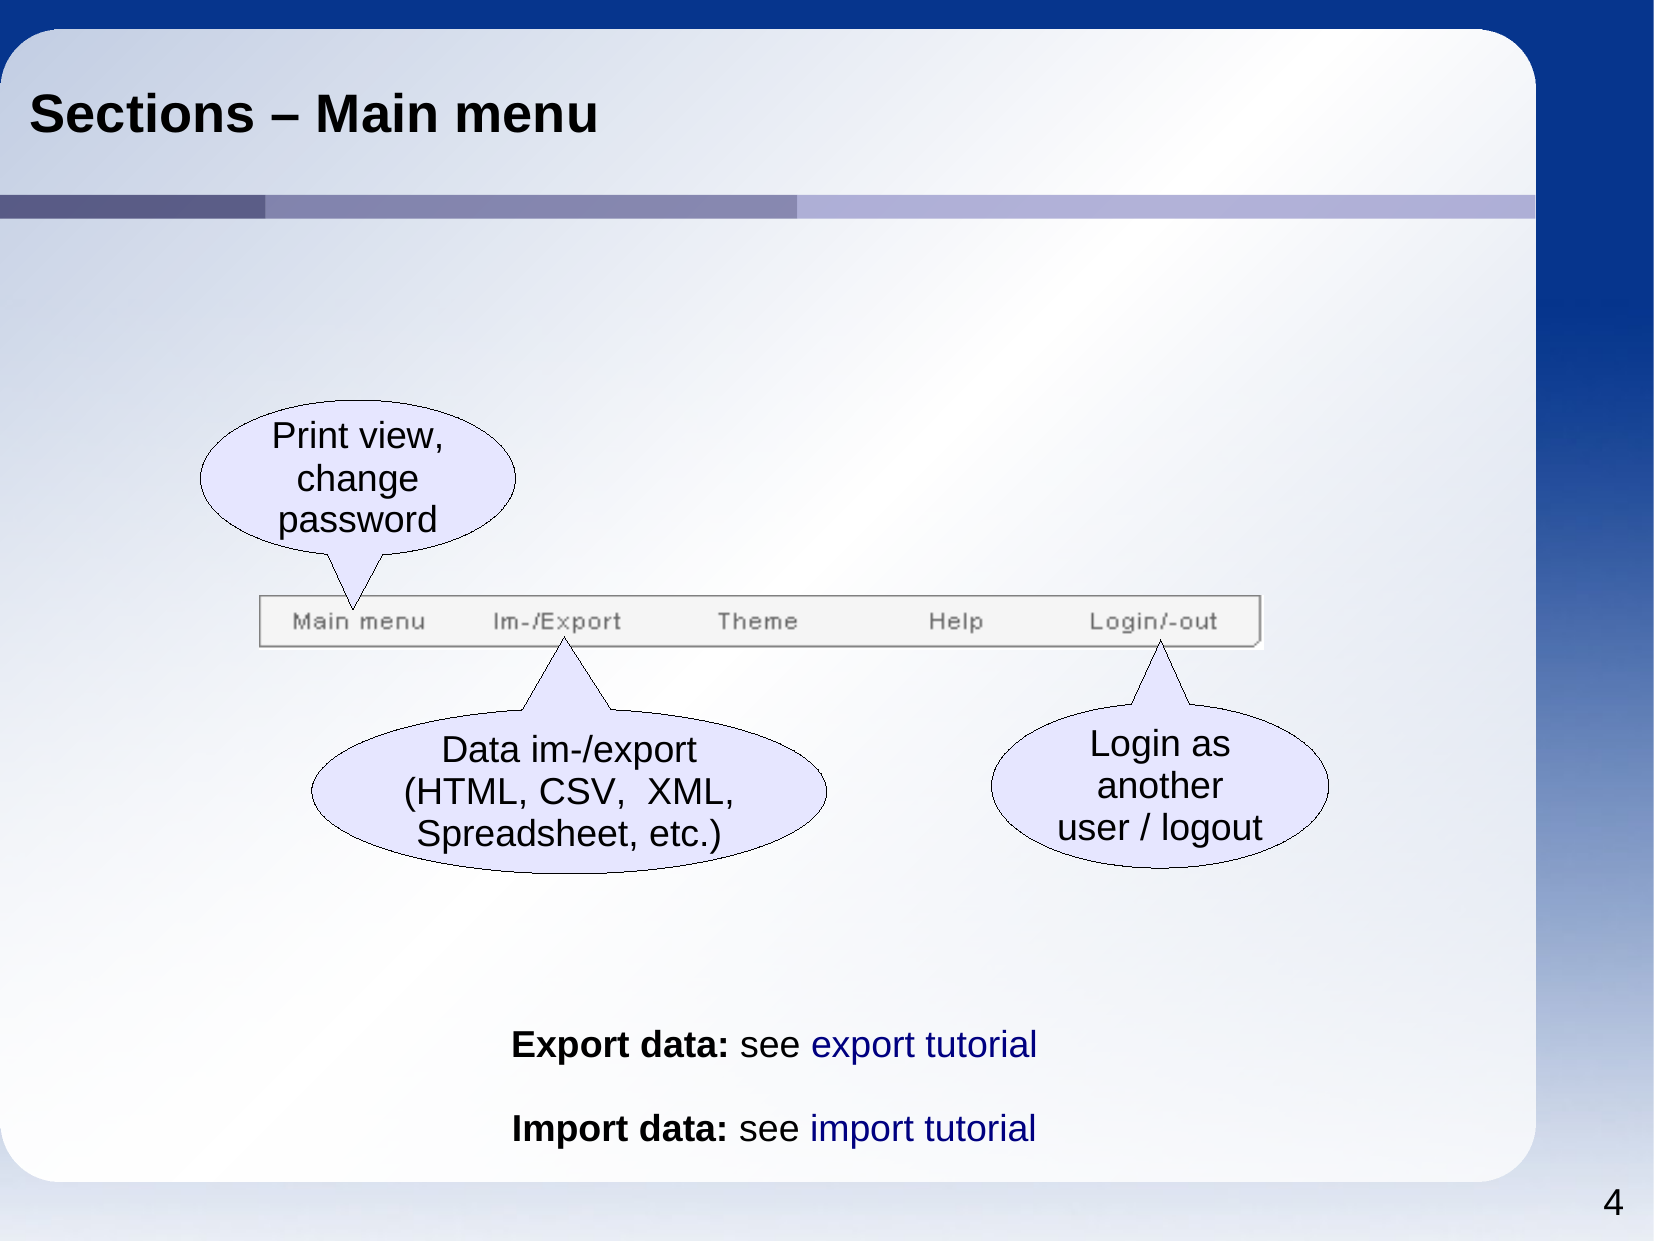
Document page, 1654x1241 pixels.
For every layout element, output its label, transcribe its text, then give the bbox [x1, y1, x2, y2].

picture [259, 595, 1264, 650]
title Sections – Main menu [29, 49, 1506, 178]
text_box Export data: see export tutorial Import data: see import tutorial [496, 1015, 1053, 1161]
text_box Data im-/export (HTML, CSV, XML, Spreadsheet, etc.) [311, 636, 827, 874]
text_box Login as another user / logout [991, 639, 1329, 869]
picture [0, 0, 1654, 1241]
text_box Print view, change password [200, 400, 516, 610]
